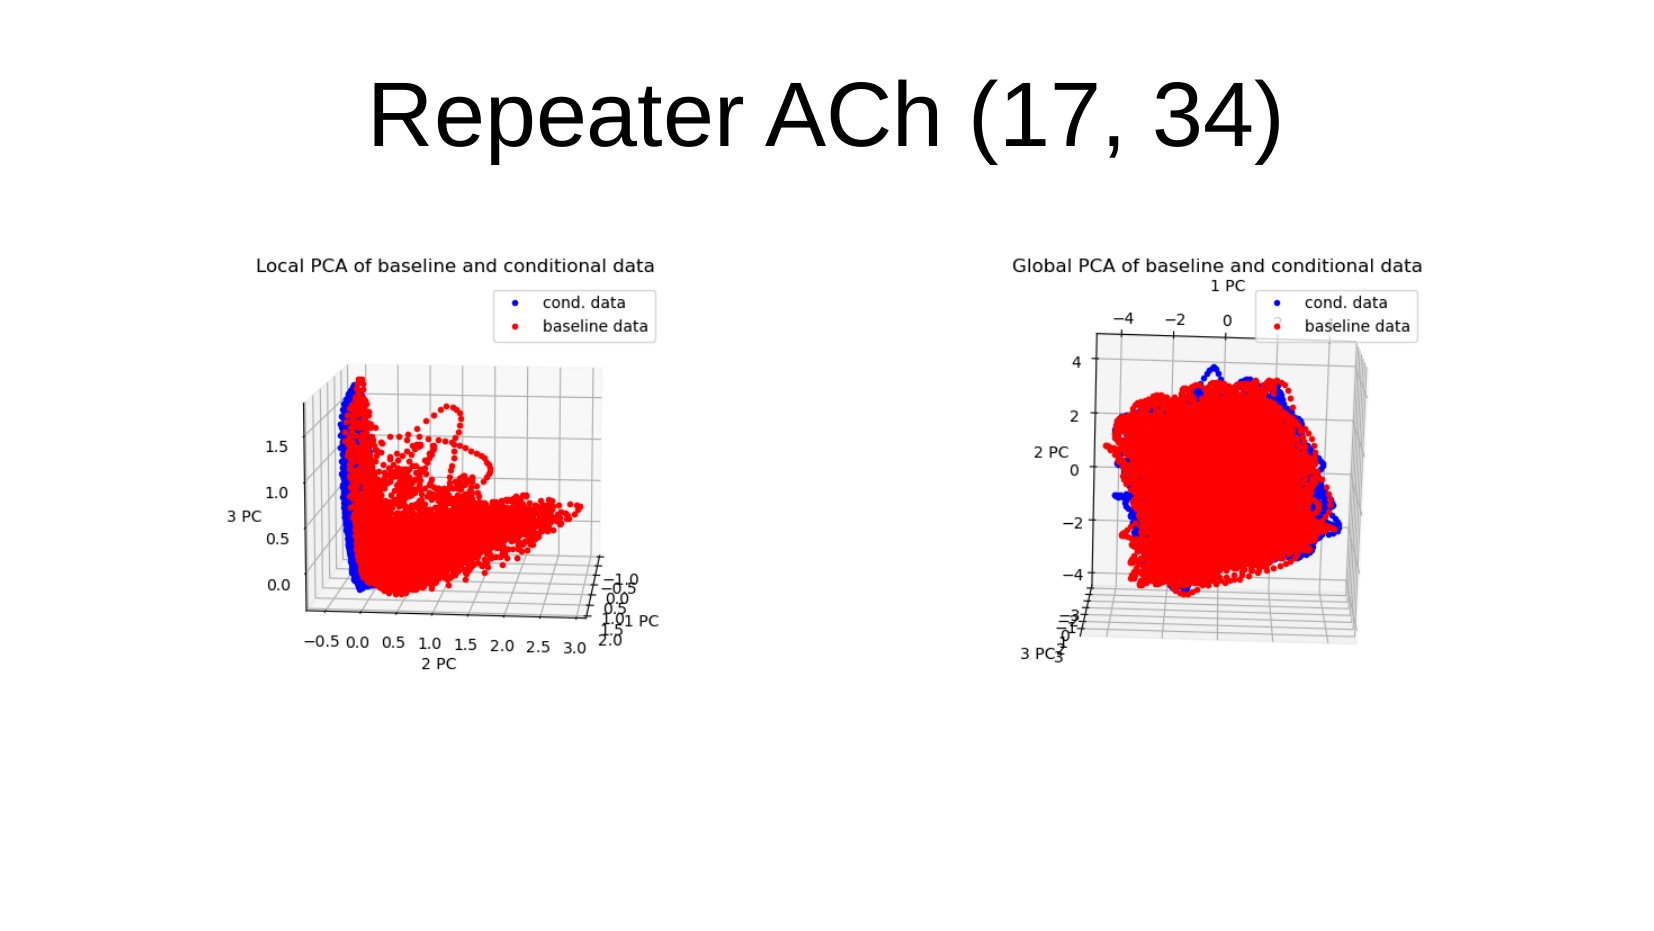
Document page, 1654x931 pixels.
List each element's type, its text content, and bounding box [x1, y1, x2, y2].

picture [86, 217, 806, 758]
picture [848, 217, 1568, 758]
title Repeater ACh (17, 34) [82, 37, 1571, 193]
